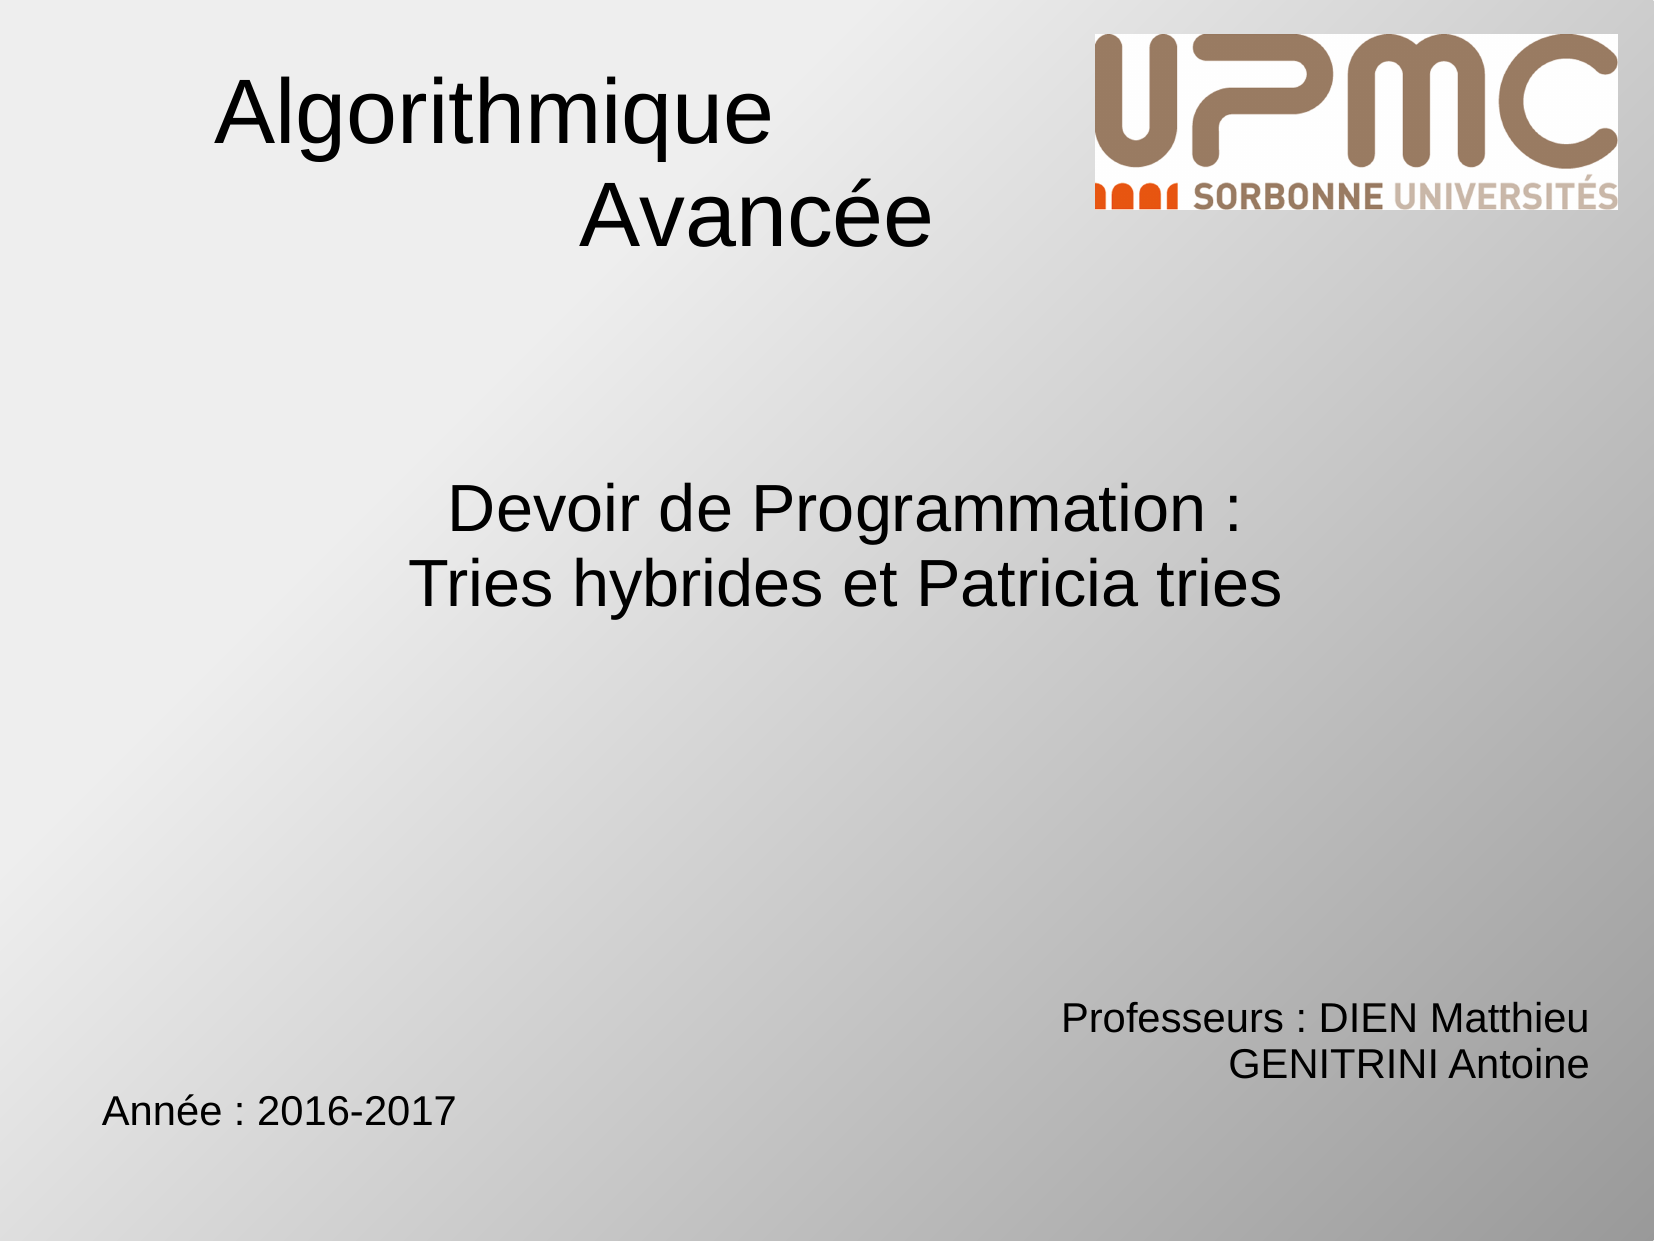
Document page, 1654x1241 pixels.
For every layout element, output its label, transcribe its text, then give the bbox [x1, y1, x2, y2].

subtitle Devoir de Programmation : Tries hybrides et Patricia tries Professeurs : DIEN Matthieu GENITRINI Antoine Année : 2016-2017 [101, 471, 1591, 1134]
title Algorithmique Avancée [45, 60, 946, 268]
picture [1095, 34, 1618, 211]
